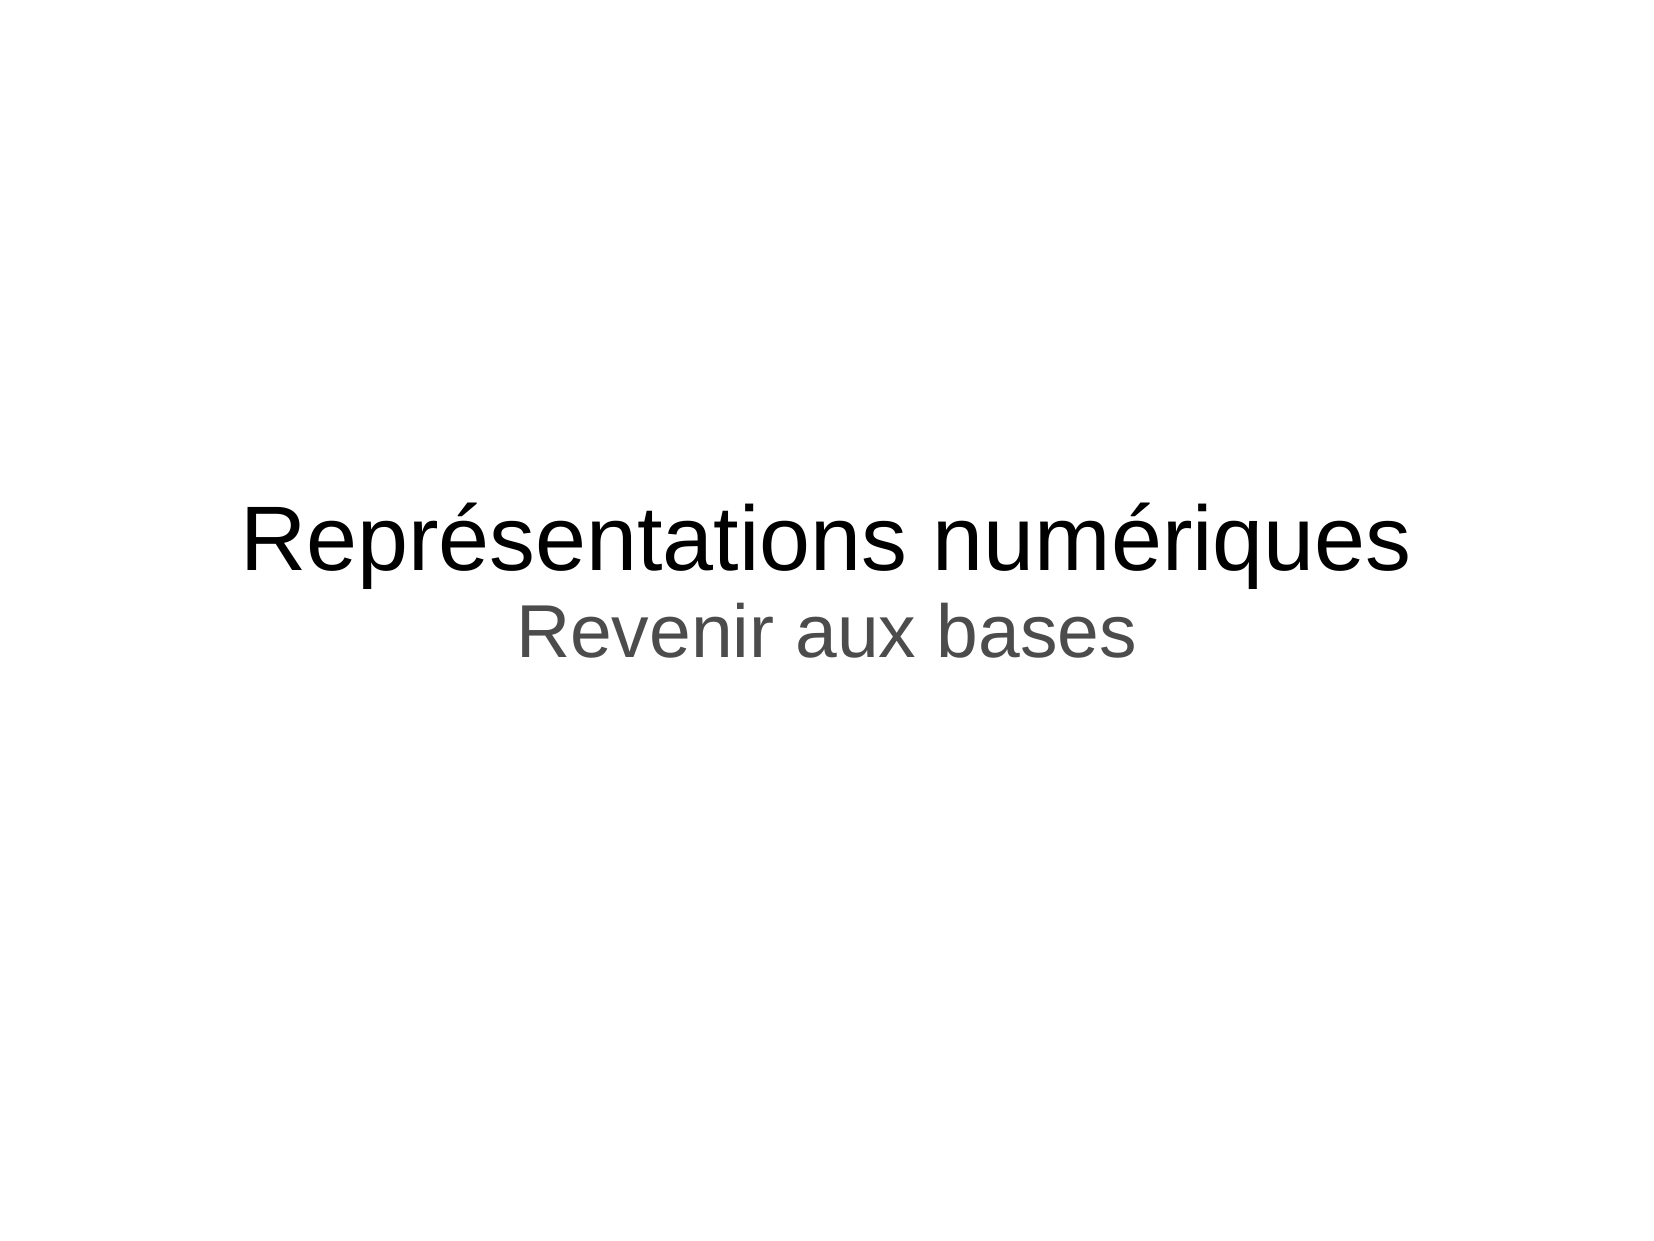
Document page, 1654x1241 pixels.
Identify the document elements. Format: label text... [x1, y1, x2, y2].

subtitle Représentations numériques Revenir aux bases [82, 49, 1571, 1010]
